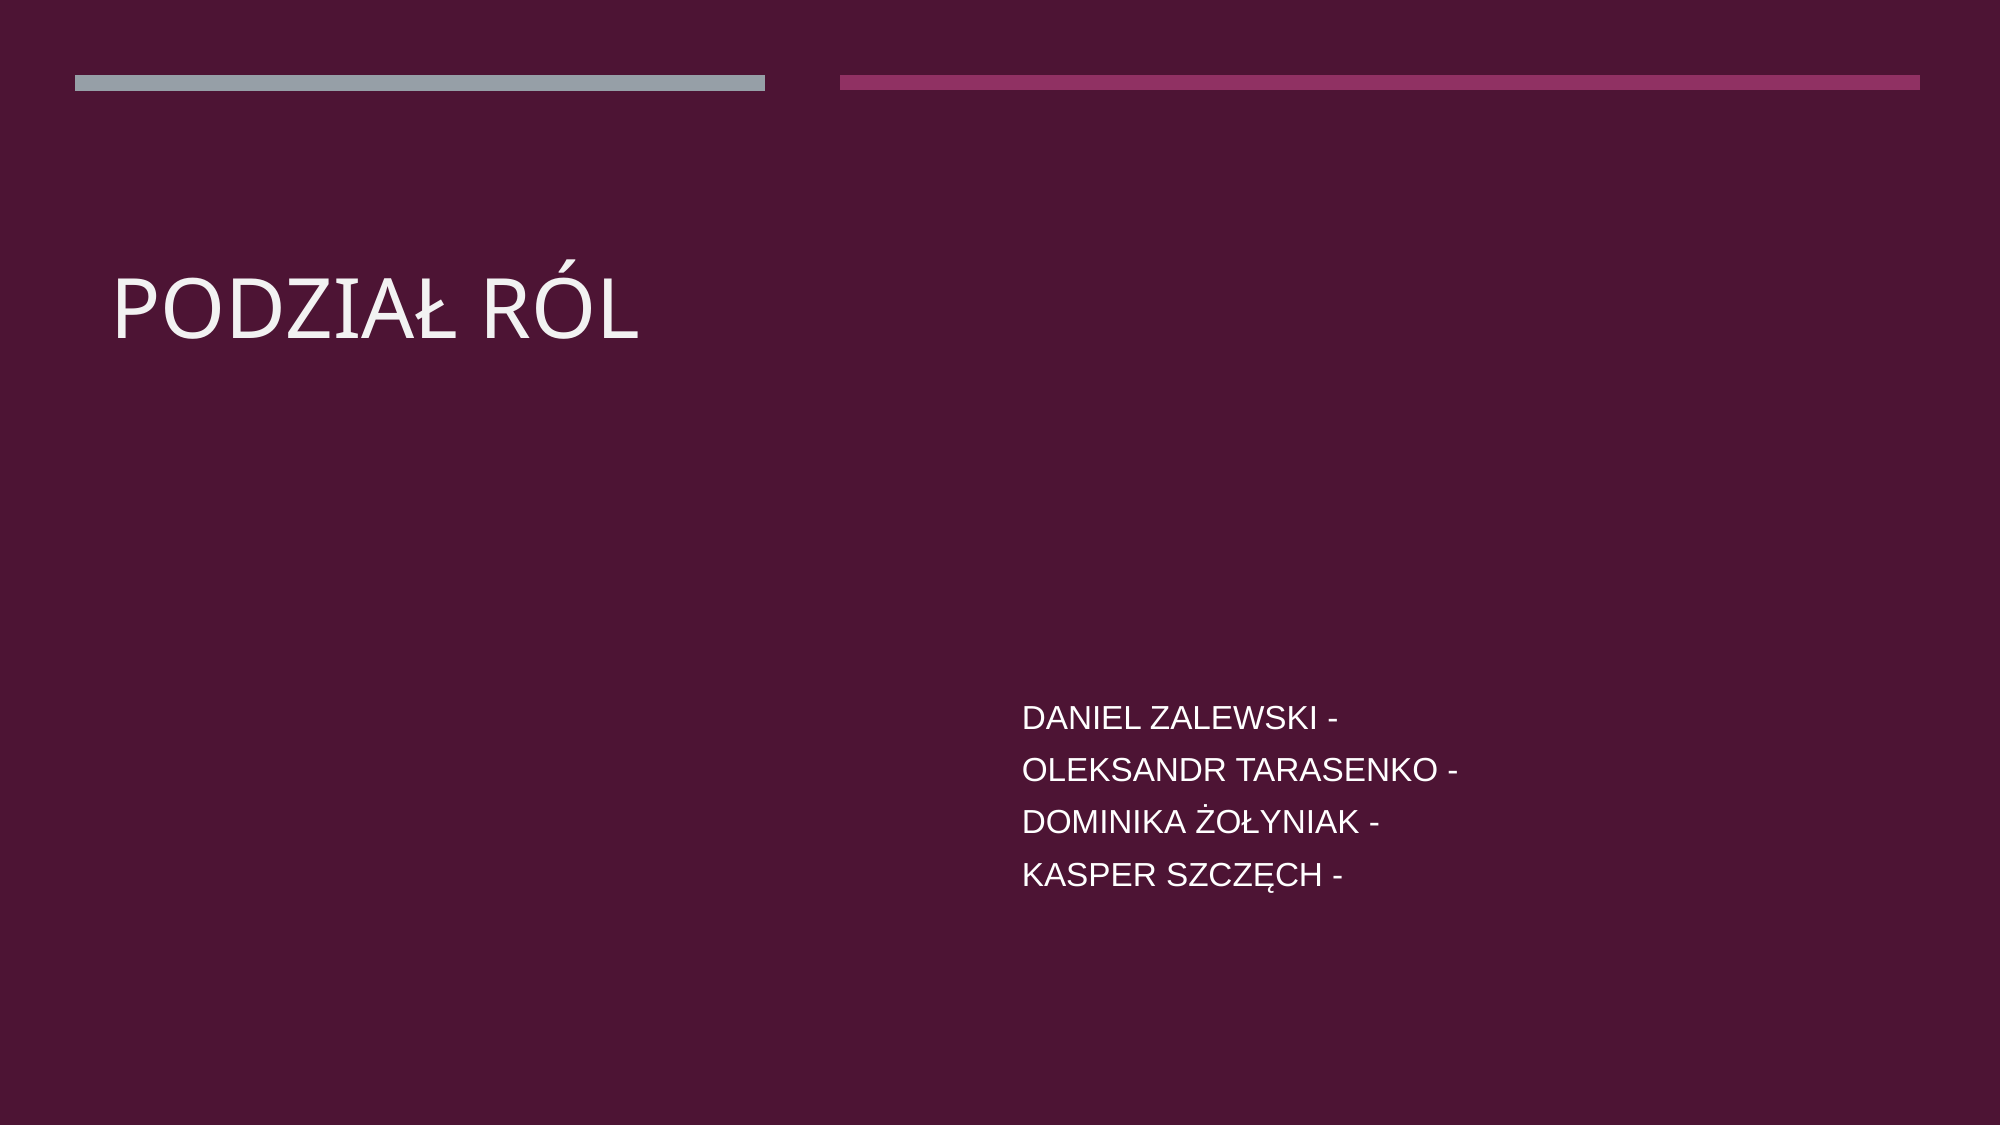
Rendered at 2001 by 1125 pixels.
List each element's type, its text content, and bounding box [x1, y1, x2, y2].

text_box [0, 0, 2000, 1125]
list DANIEL ZALEWSKI - OLEKSANDR TARASENKO - DOMINIKA ŻOŁYNIAK - KASPER SZCZĘCH - [1006, 688, 2000, 1125]
title Podział ról [95, 247, 763, 888]
